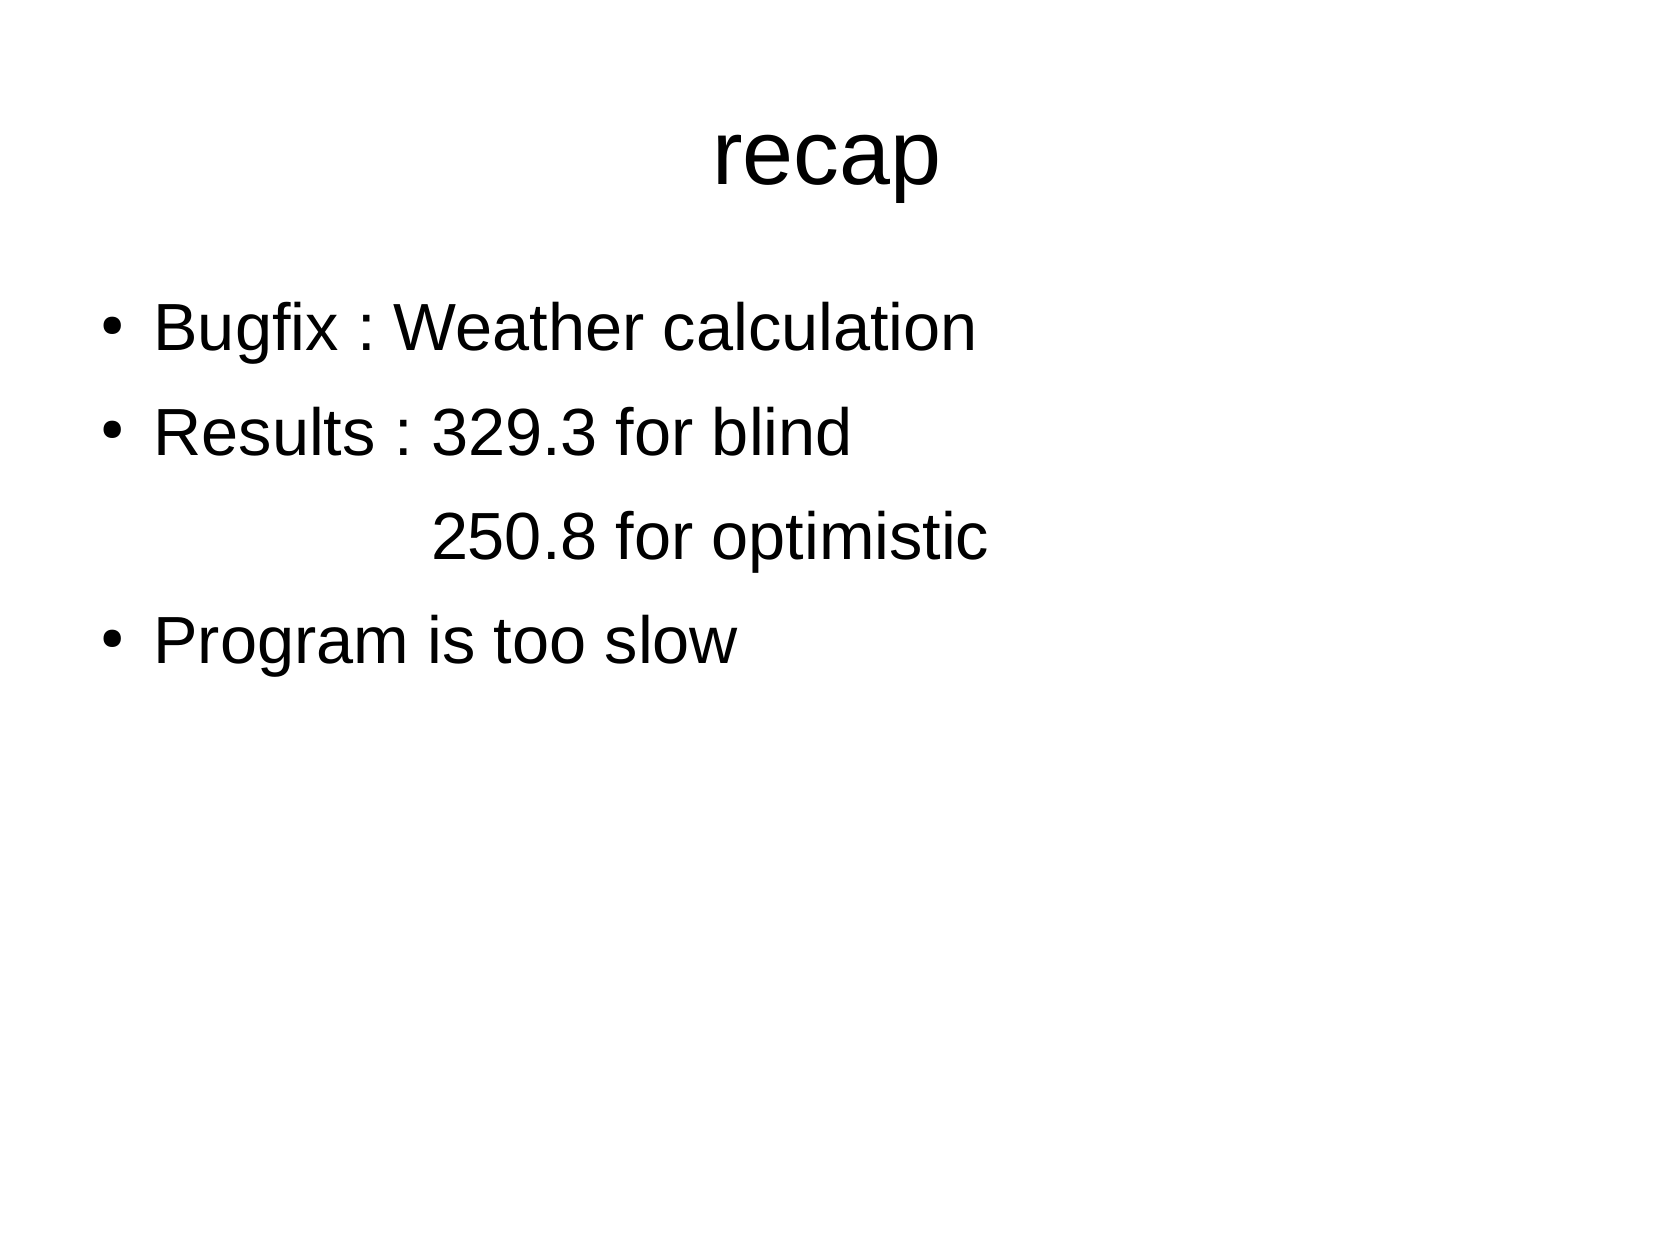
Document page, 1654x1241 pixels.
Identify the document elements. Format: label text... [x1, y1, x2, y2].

title recap [82, 49, 1571, 257]
list Bugfix : Weather calculation Results : 329.3 for blind 250.8 for optimistic Program is too slow [82, 290, 1571, 1010]
